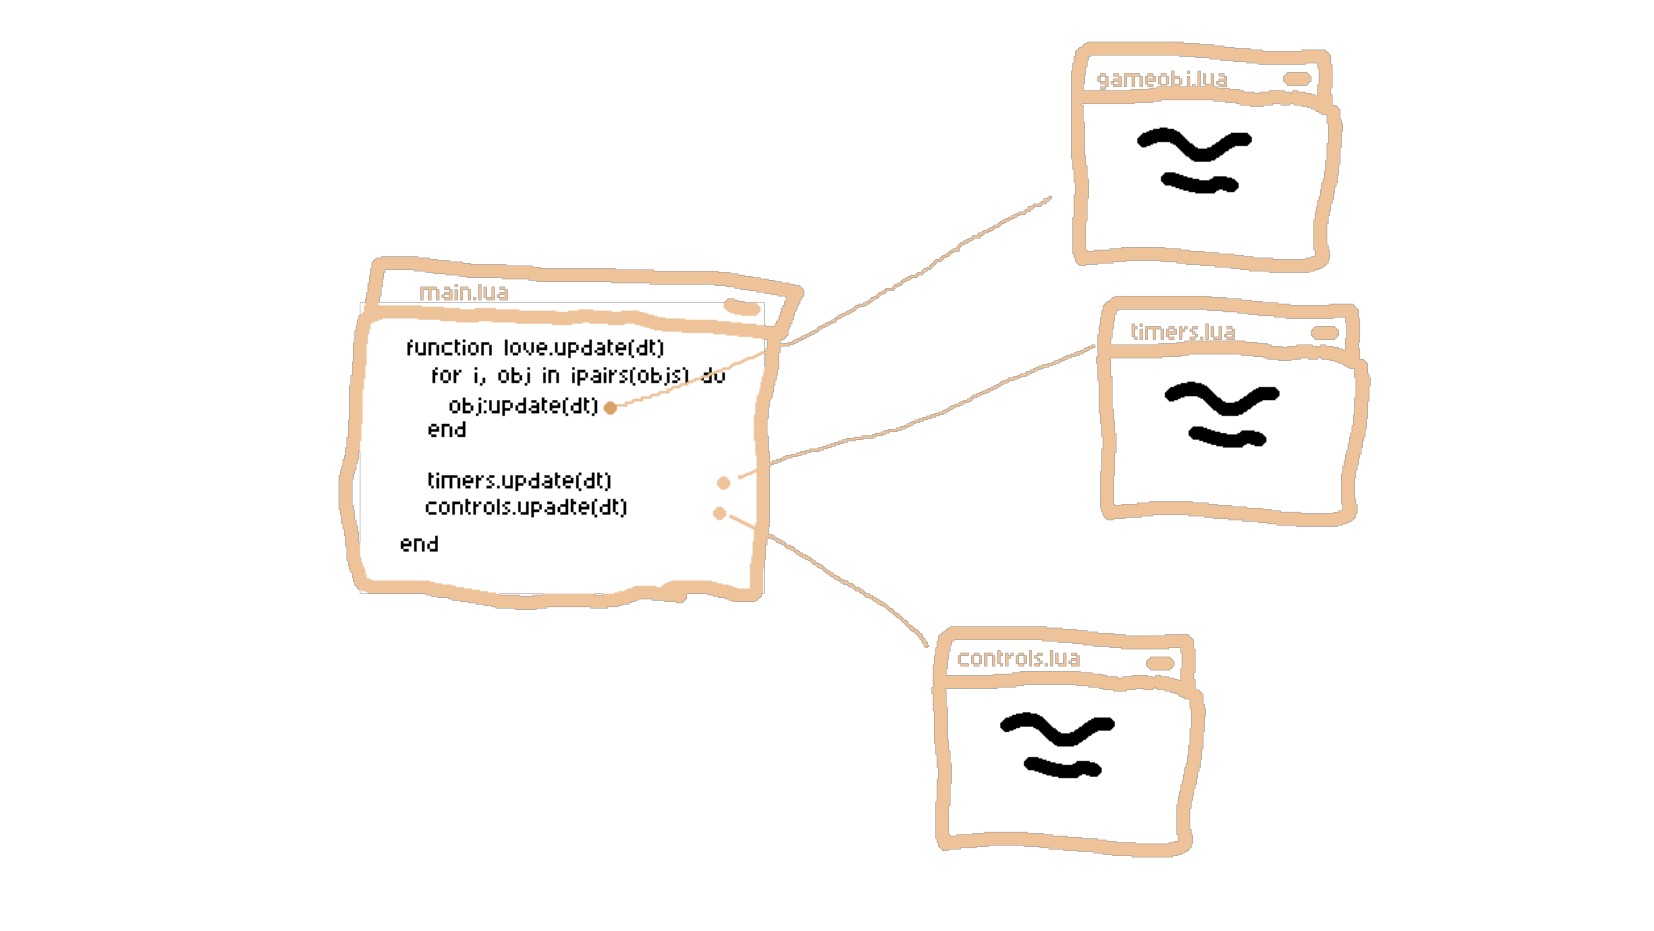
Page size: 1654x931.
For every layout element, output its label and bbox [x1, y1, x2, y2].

picture [268, 0, 1389, 931]
